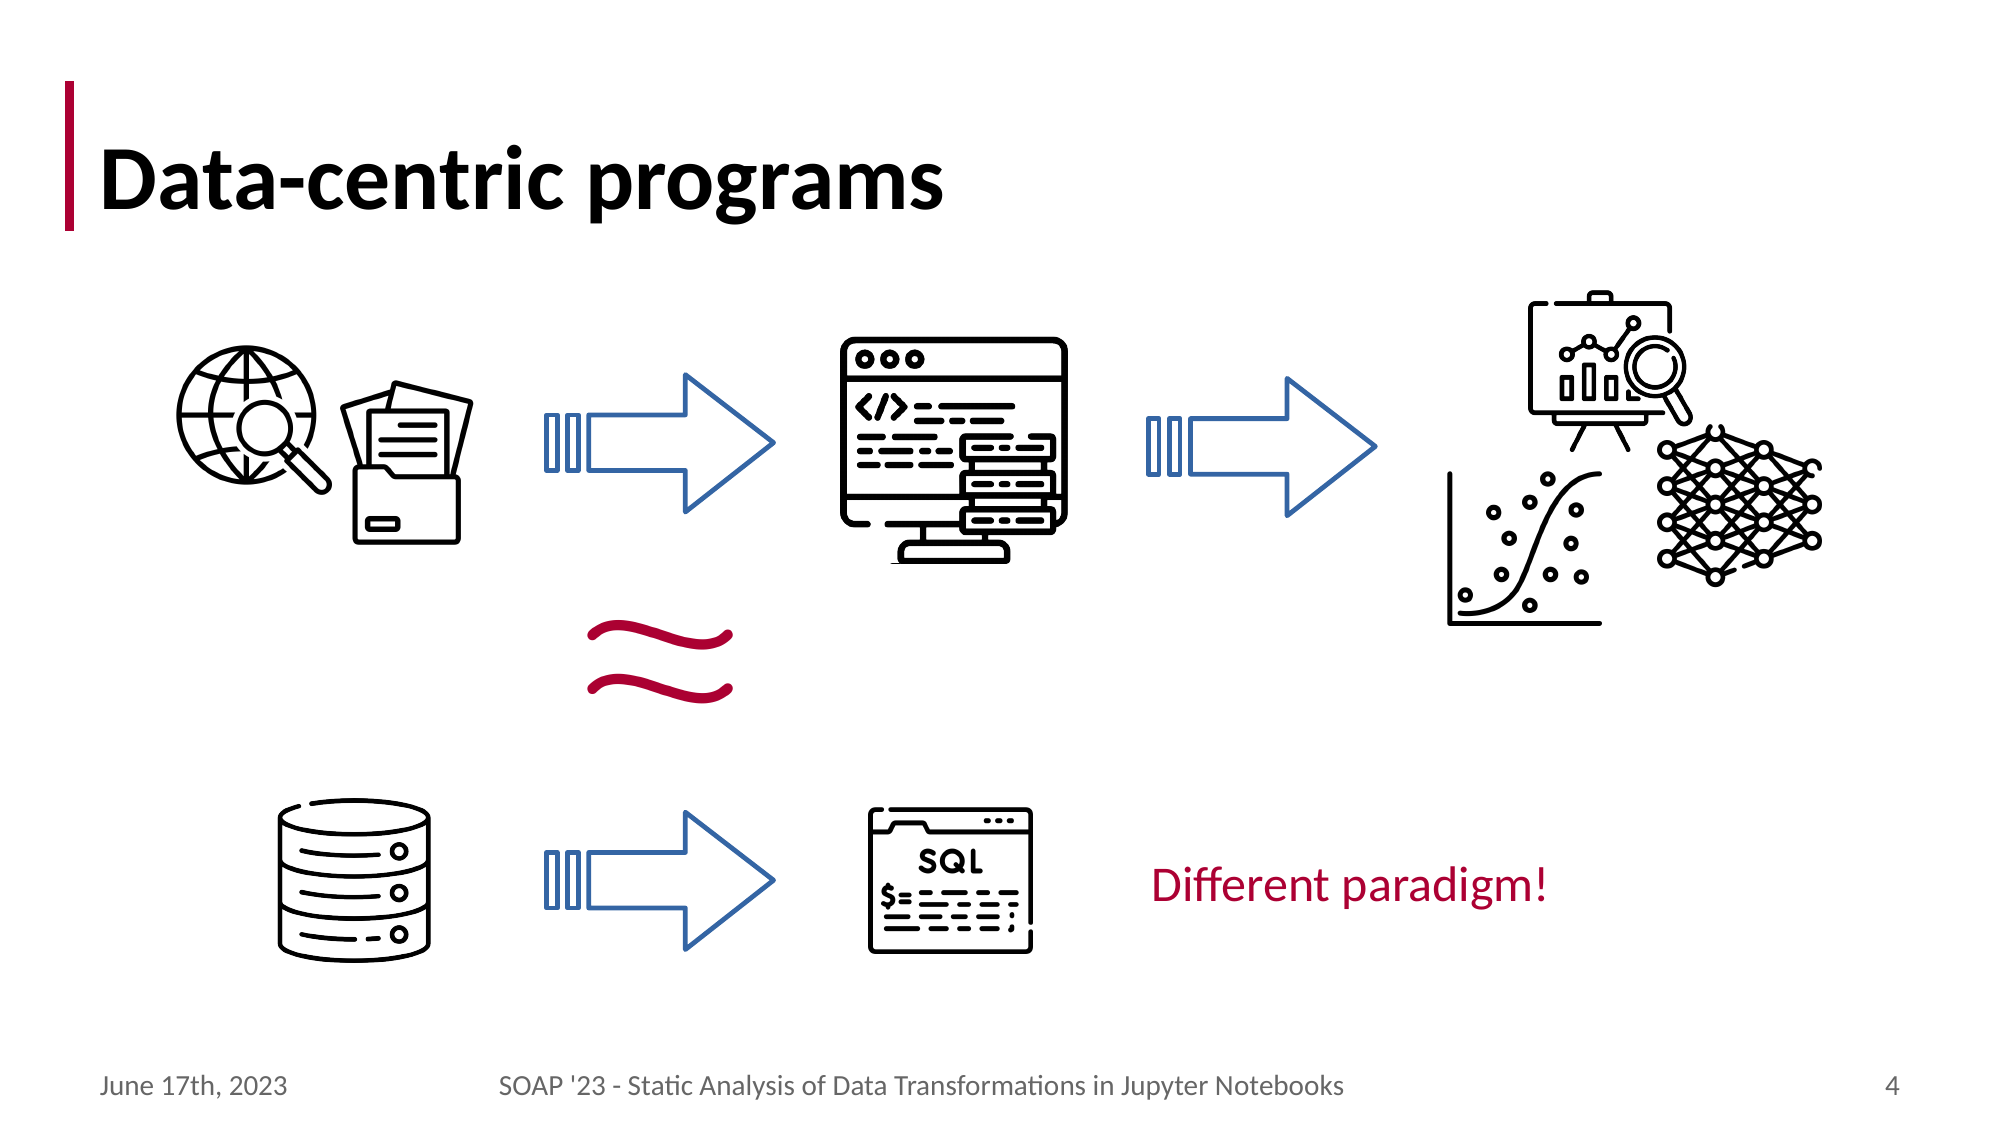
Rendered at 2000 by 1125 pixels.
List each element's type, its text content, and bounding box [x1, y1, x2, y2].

title Data-centric programs [99, 44, 1900, 233]
picture [271, 798, 437, 963]
picture [1442, 466, 1607, 631]
picture [1528, 288, 1822, 588]
text_box Different paradigm! [1136, 850, 1817, 929]
text_box [126, 273, 535, 590]
picture [840, 336, 1068, 564]
picture [868, 798, 1033, 963]
picture [577, 579, 743, 744]
picture [171, 335, 489, 545]
